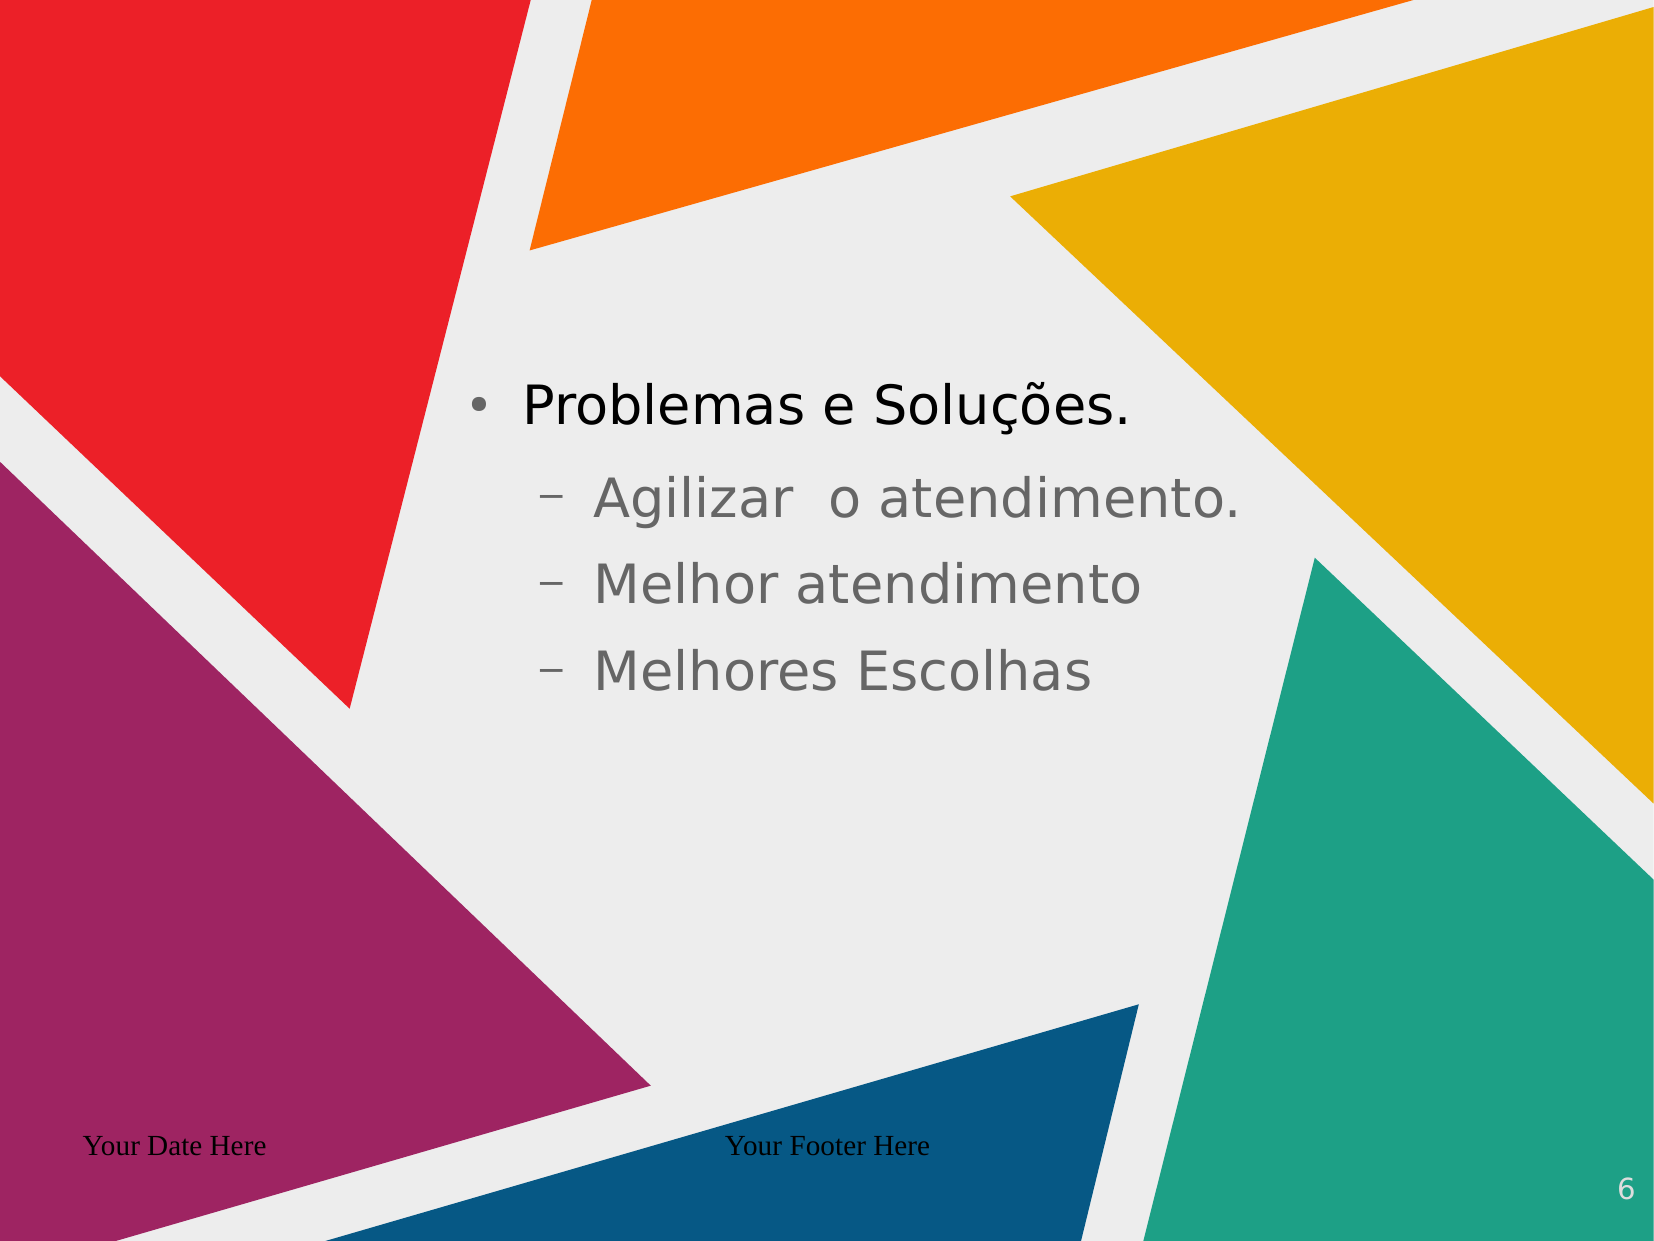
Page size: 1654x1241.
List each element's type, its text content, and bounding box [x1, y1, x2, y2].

list Problemas e Soluções. Agilizar o atendimento. Melhor atendimento Melhores Escolhas [451, 374, 1534, 1174]
